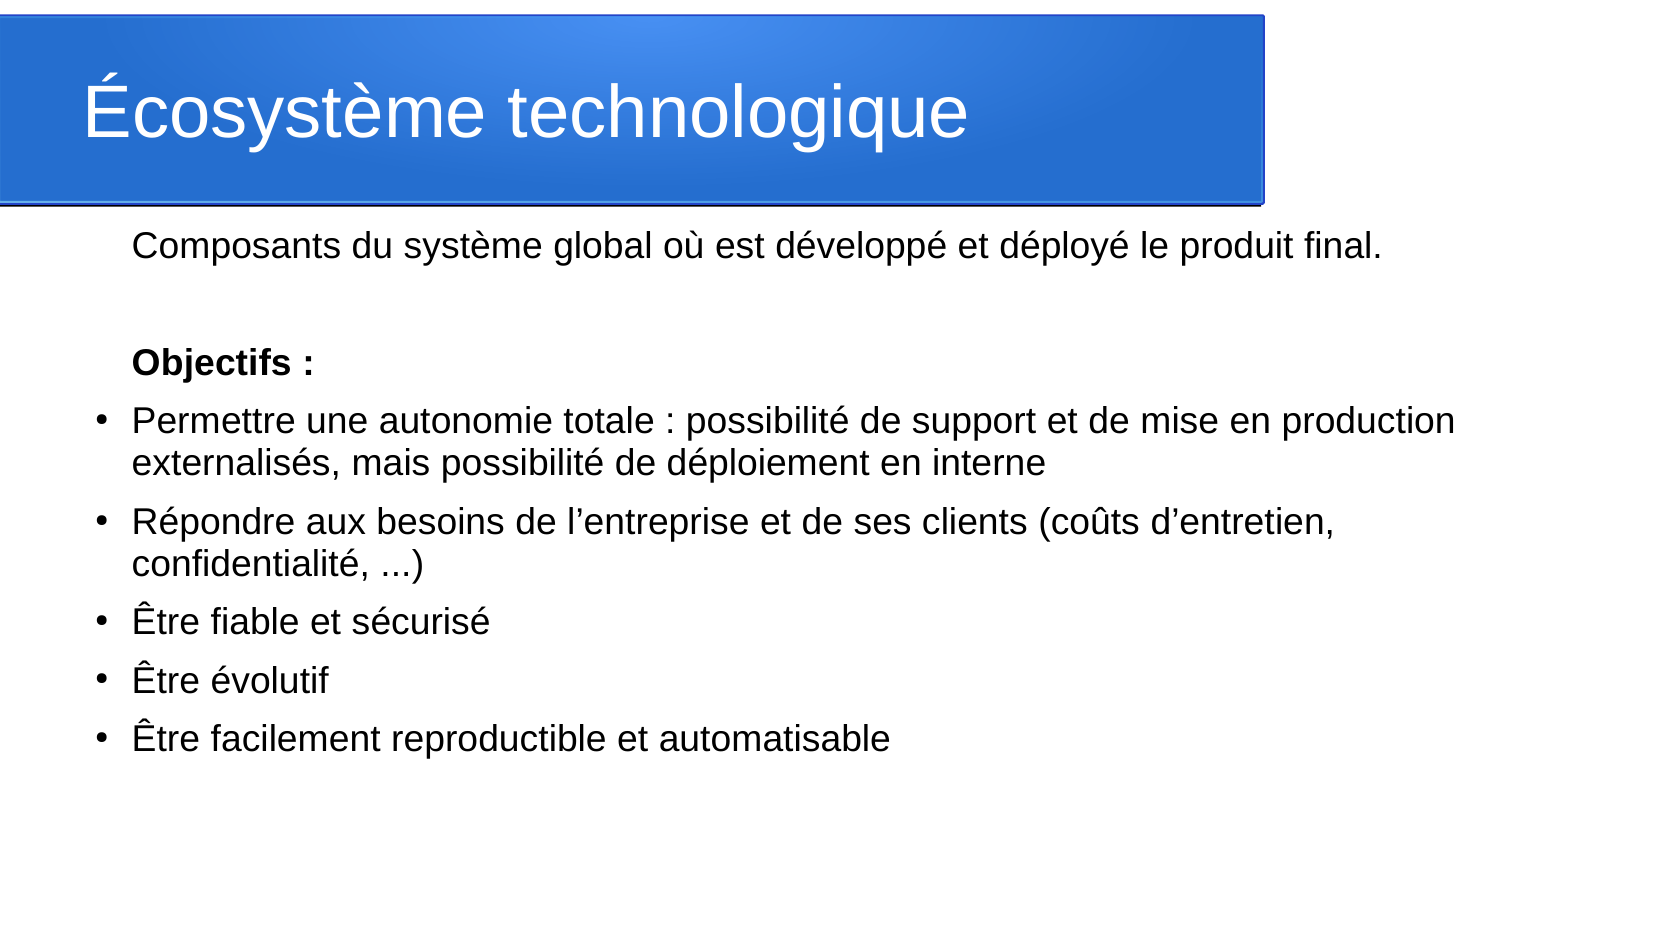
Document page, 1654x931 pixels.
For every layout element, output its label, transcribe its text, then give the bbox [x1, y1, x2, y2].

list Composants du système global où est développé et déployé le produit final. Objectifs : Permettre une autonomie totale : possibilité de support et de mise en production externalisés, mais possibilité de déploiement en interne Répondre aux besoins de l’entreprise et de ses clients (coûts d’entretien, confidentialité, ...) Être fiable et sécurisé Être évolutif Être facilement reproductible et automatisable [82, 224, 1571, 764]
title Écosystème technologique [82, 35, 1235, 189]
